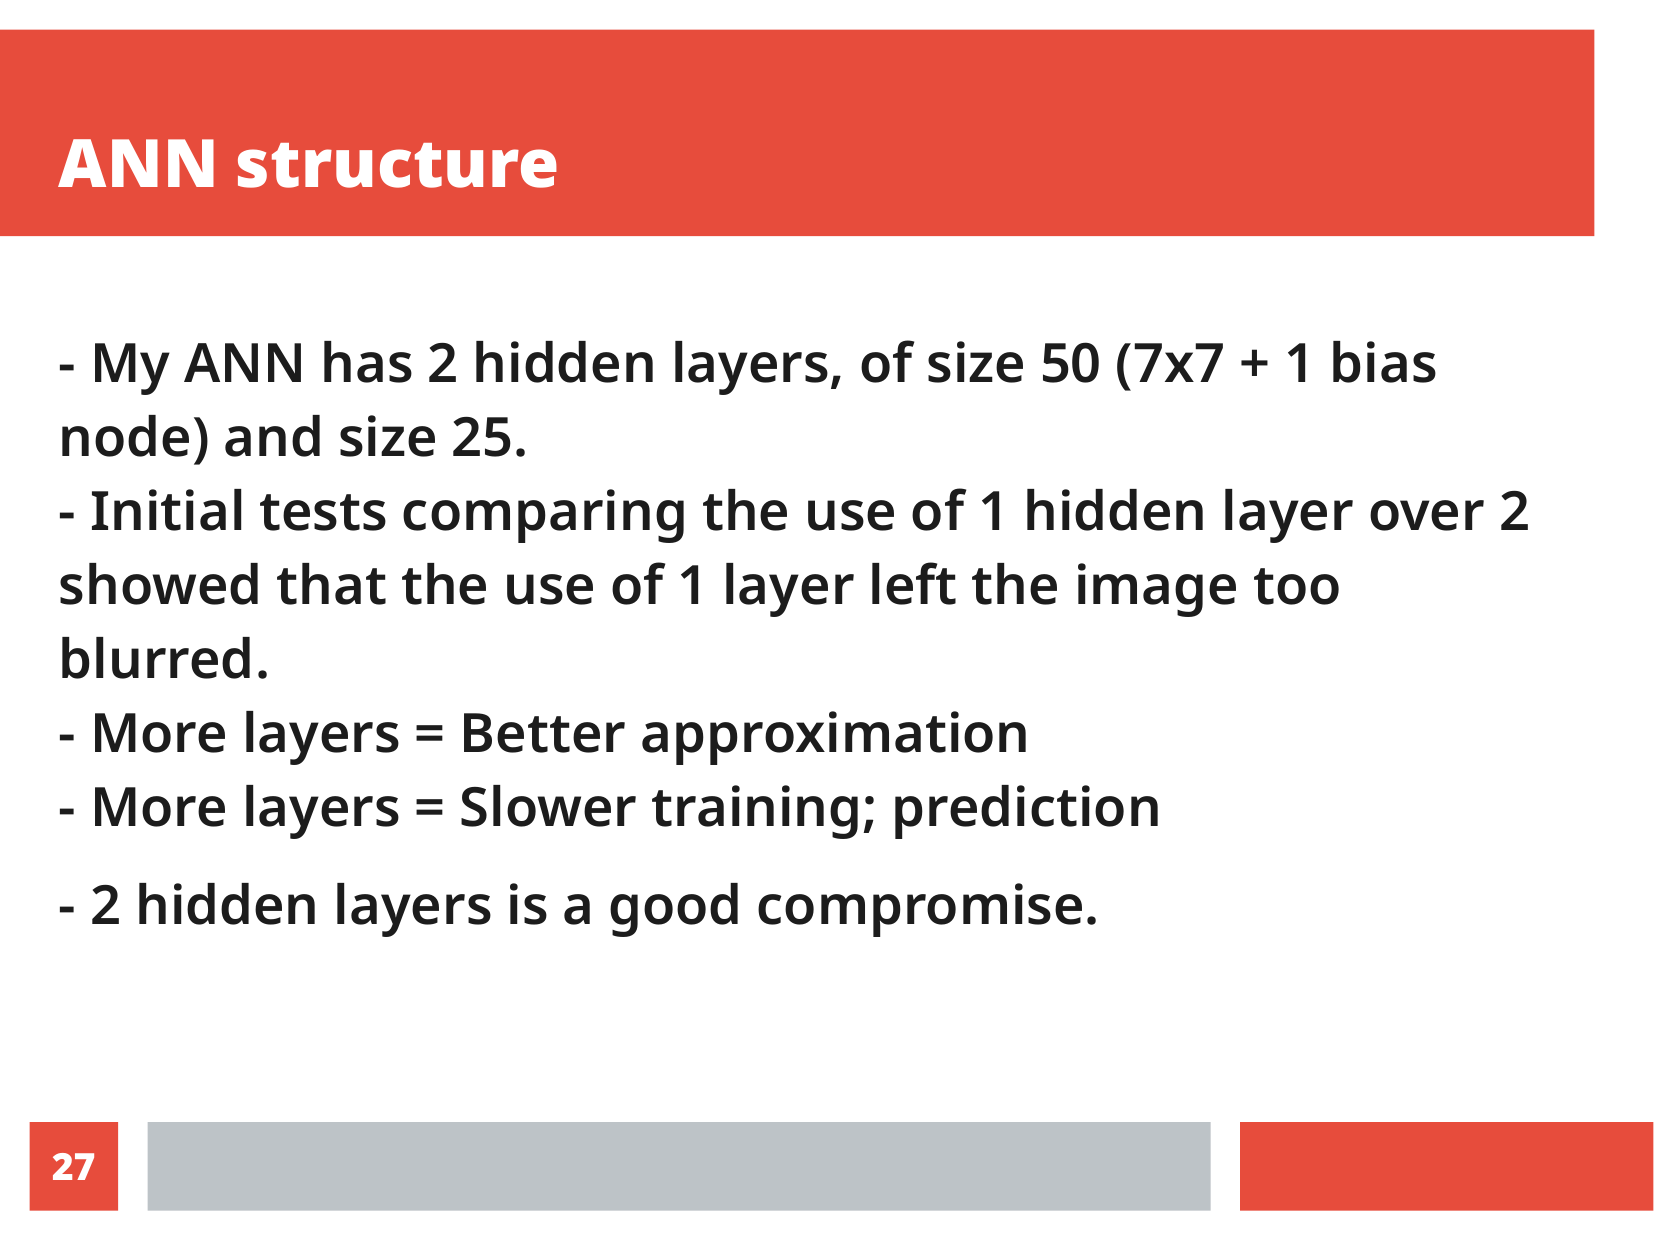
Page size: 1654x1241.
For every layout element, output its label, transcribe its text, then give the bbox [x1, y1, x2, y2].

title ANN structure [59, 59, 1595, 207]
list - My ANN has 2 hidden layers, of size 50 (7x7 + 1 bias node) and size 25. - Initial tests comparing the use of 1 hidden layer over 2 showed that the use of 1 layer left the image too blurred. - More layers = Better approximation - More layers = Slower training; prediction - 2 hidden layers is a good compromise. [59, 324, 1565, 1093]
